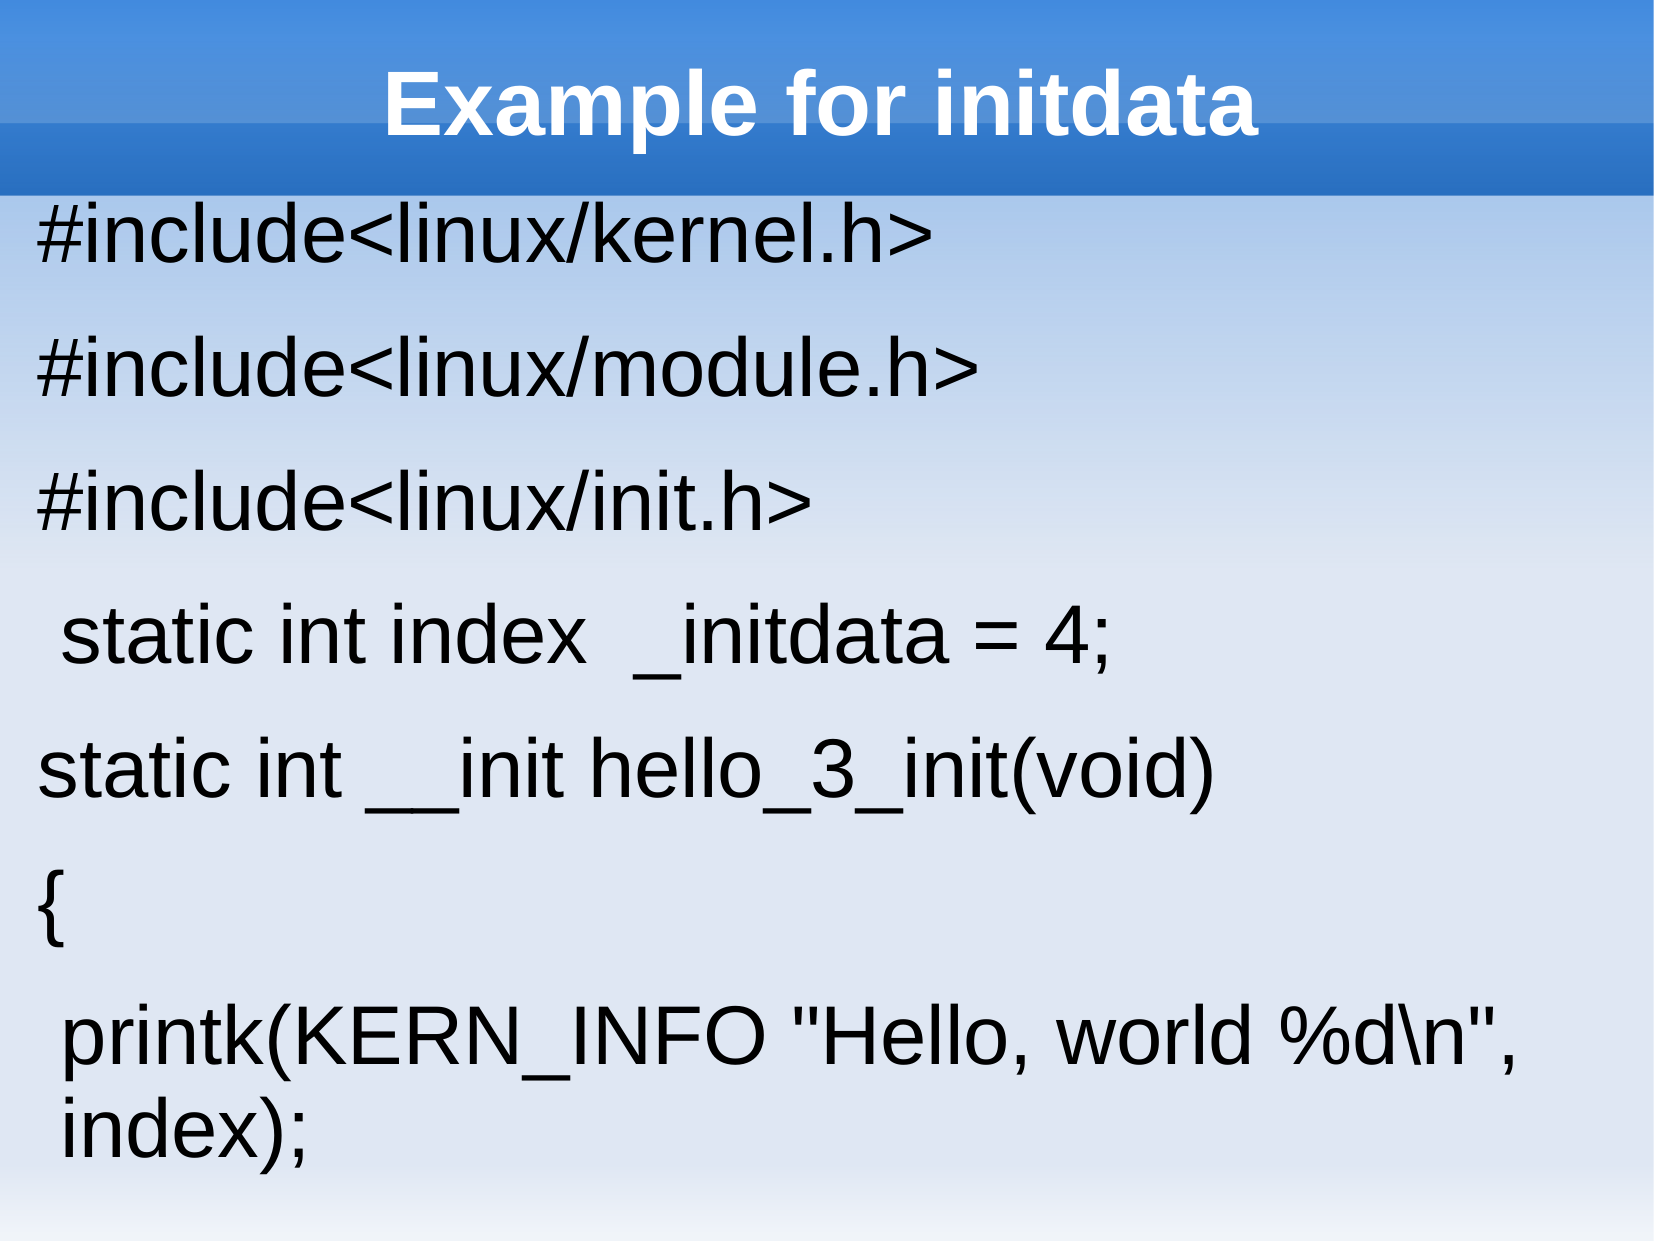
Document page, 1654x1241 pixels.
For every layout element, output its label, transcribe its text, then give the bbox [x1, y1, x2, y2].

picture [0, 0, 1654, 1241]
list #include<linux/kernel.h> #include<linux/module.h> #include<linux/init.h> static int index _initdata = 4; static int __init hello_3_init(void) { printk(KERN_INFO "Hello, world %d\n", index); [37, 187, 1654, 1241]
title Example for initdata [76, 7, 1565, 187]
